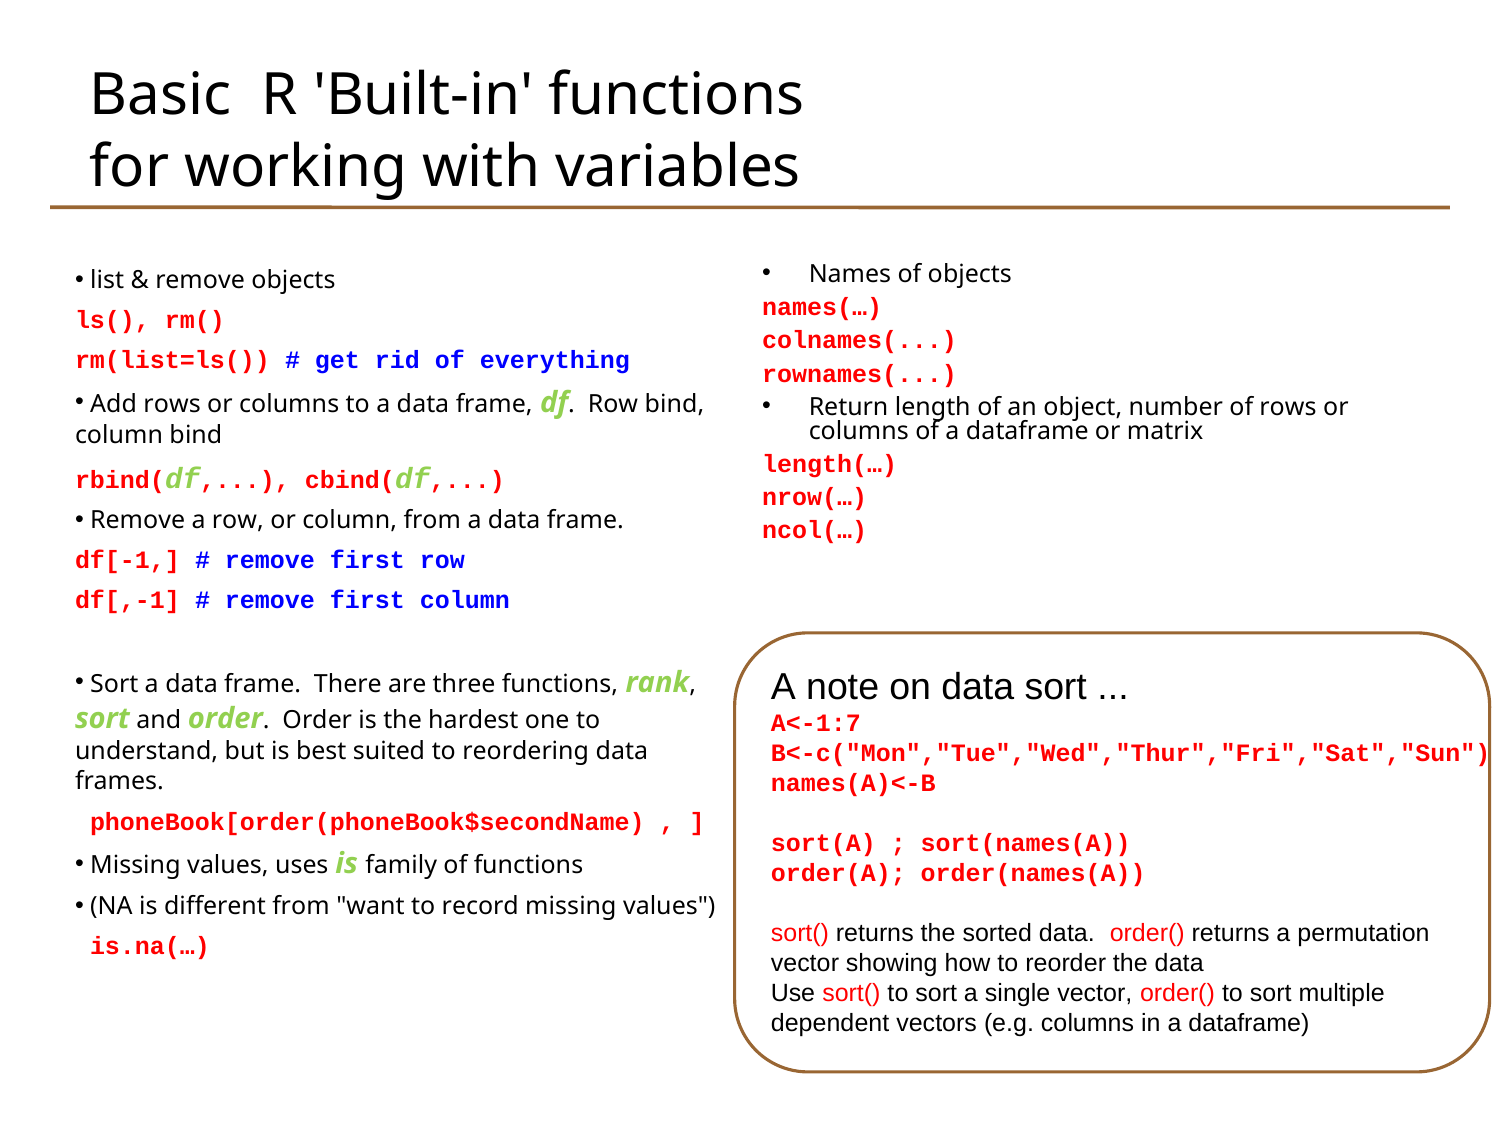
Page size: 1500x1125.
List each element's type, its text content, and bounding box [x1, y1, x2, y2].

text_box list & remove objects ls(), rm()‏ rm(list=ls()) # get rid of everything Add rows or columns to a data frame, df. Row bind, column bind rbind(df,...), cbind(df,...)‏ Remove a row, or column, from a data frame. df[-1,] # remove first row df[,-1] # remove first column Sort a data frame. There are three functions, rank, sort and order. Order is the hardest one to understand, but is best suited to reordering data frames. phoneBook[order(phoneBook$secondName) , ] Missing values, uses is family of functions (NA is different from "want to record missing values")‏ is.na(…)‏ [75, 263, 738, 1006]
text_box A note on data sort ... A<-1:7 B<-c("Mon","Tue","Wed","Thur","Fri","Sat","Sun")‏ names(A)<-B sort(A) ; sort(names(A))‏ order(A); order(names(A))‏ sort() returns the sorted data. order() returns a permutation vector showing how to reorder the data Use sort() to sort a single vector, order() to sort multiple dependent vectors (e.g. columns in a dataframe) [734, 632, 1490, 1072]
text_box Names of objects names(…)‏ colnames(...) rownames(...) Return length of an object, number of rows or columns of a dataframe or matrix length(…)‏ nrow(…)‏ ncol(…)‏ [762, 263, 1425, 648]
text_box Basic R 'Built-in' functions for working with variables [75, 32, 1425, 221]
